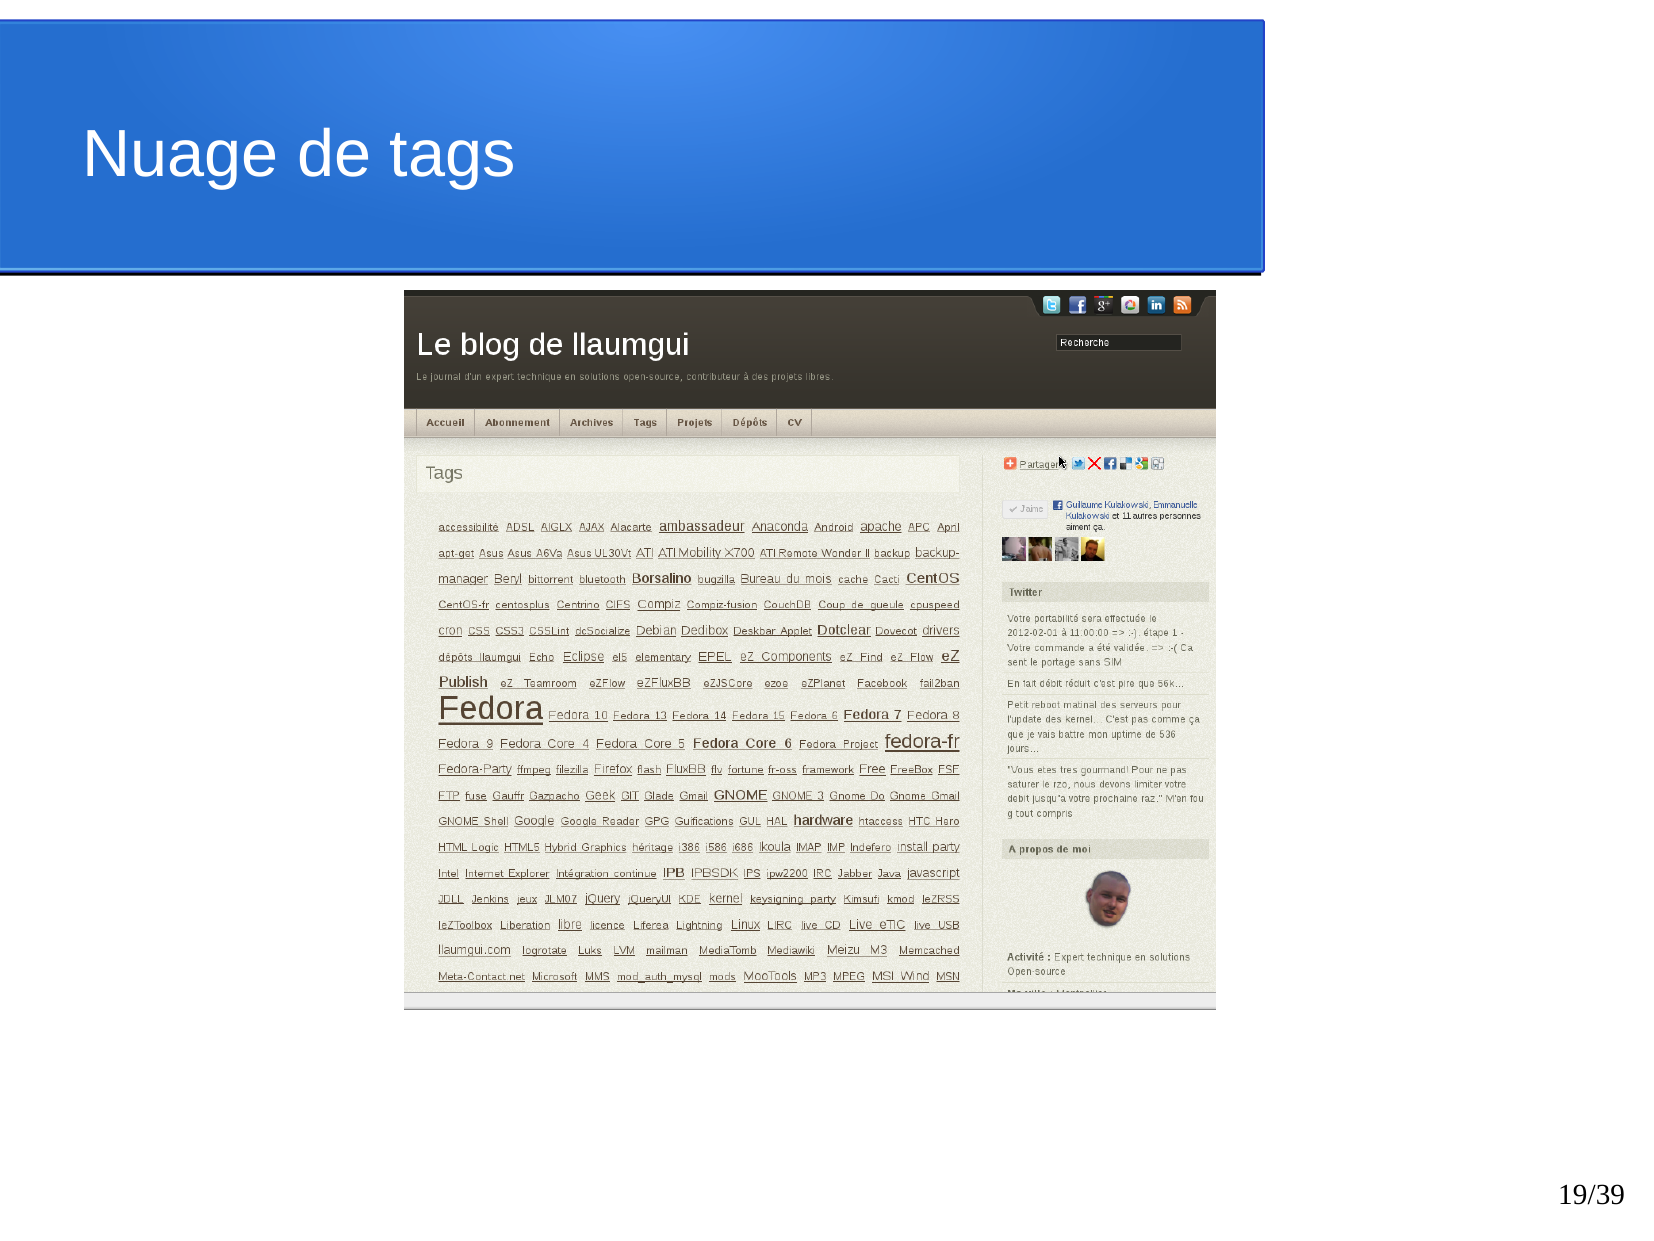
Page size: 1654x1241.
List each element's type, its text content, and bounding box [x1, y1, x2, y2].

picture [404, 290, 1216, 1010]
title Nuage de tags [82, 49, 1250, 257]
